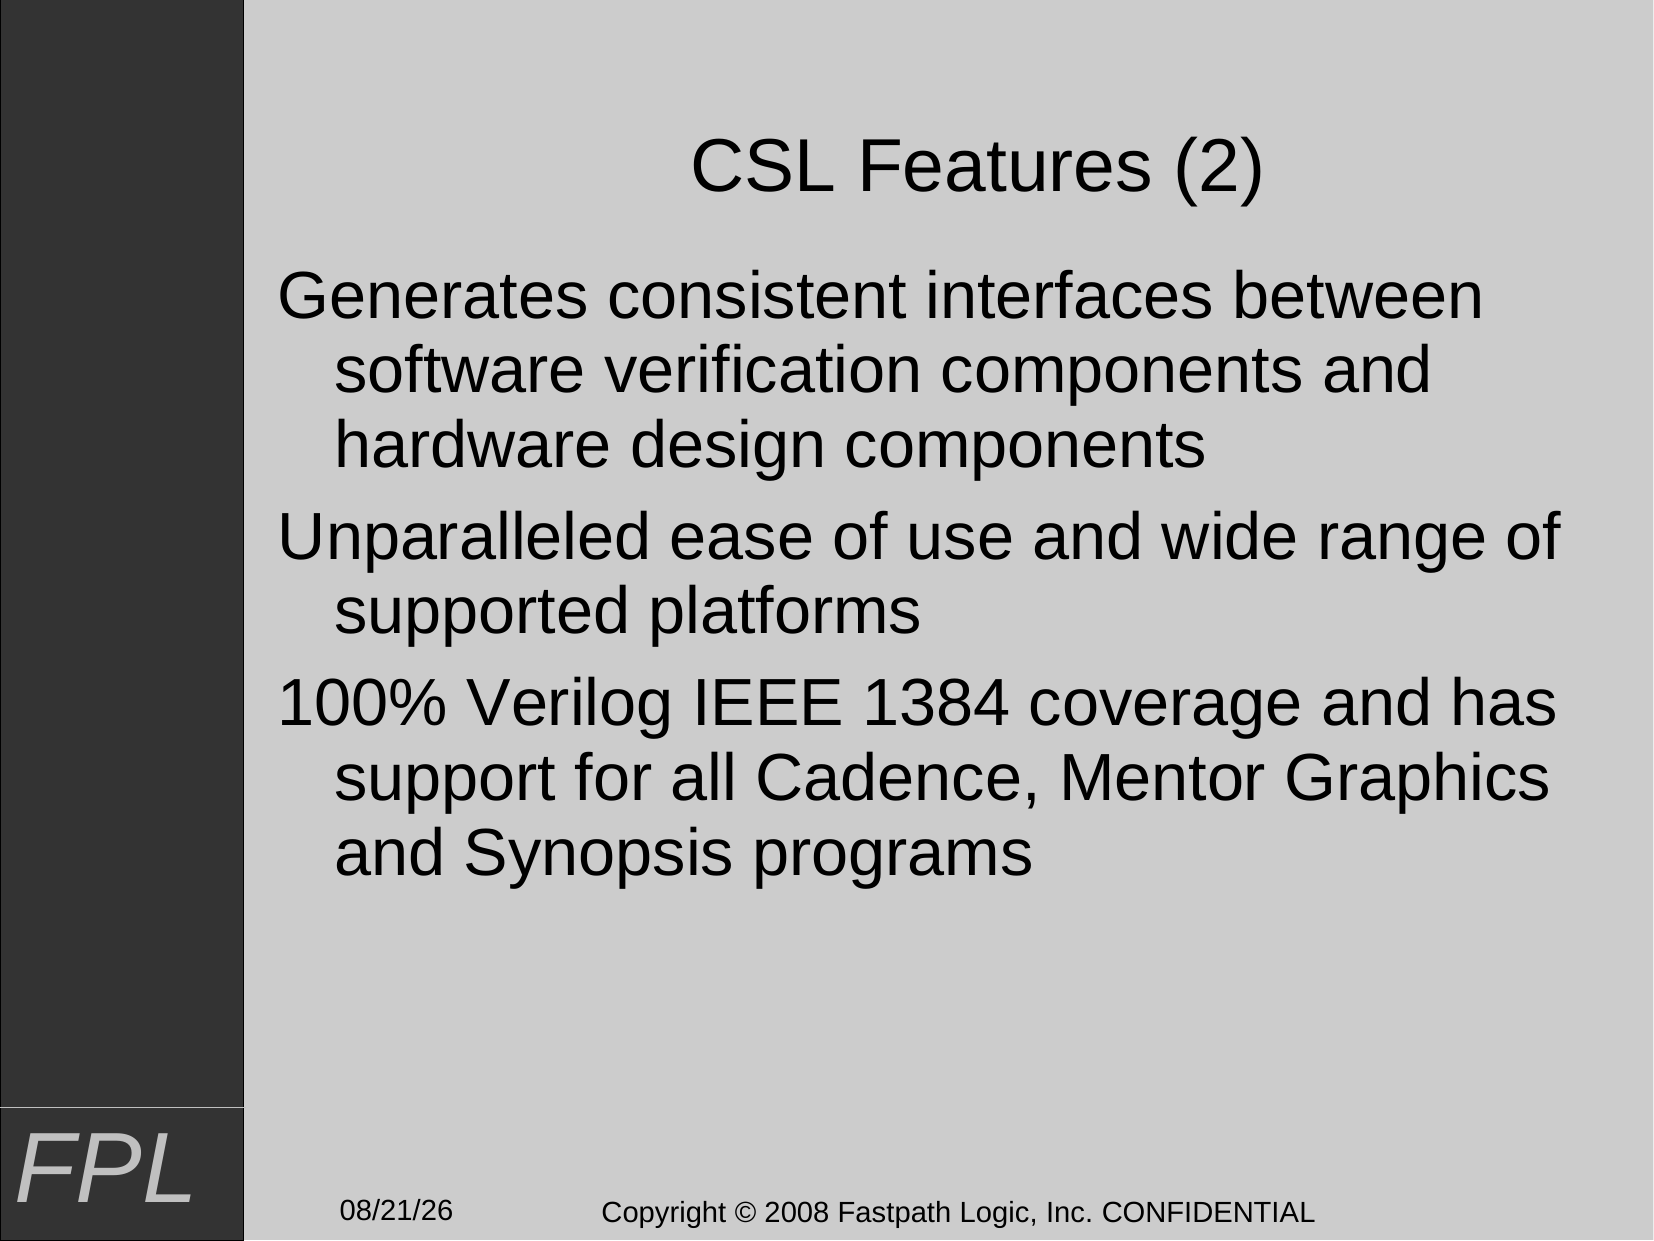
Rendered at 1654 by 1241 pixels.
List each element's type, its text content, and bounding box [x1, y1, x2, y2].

list Generates consistent interfaces between software verification components and hardware design components Unparalleled ease of use and wide range of supported platforms 100% Verilog IEEE 1384 coverage and has support for all Cadence, Mentor Graphics and Synopsis programs [277, 257, 1638, 1170]
title CSL Features (2) [427, 57, 1530, 257]
